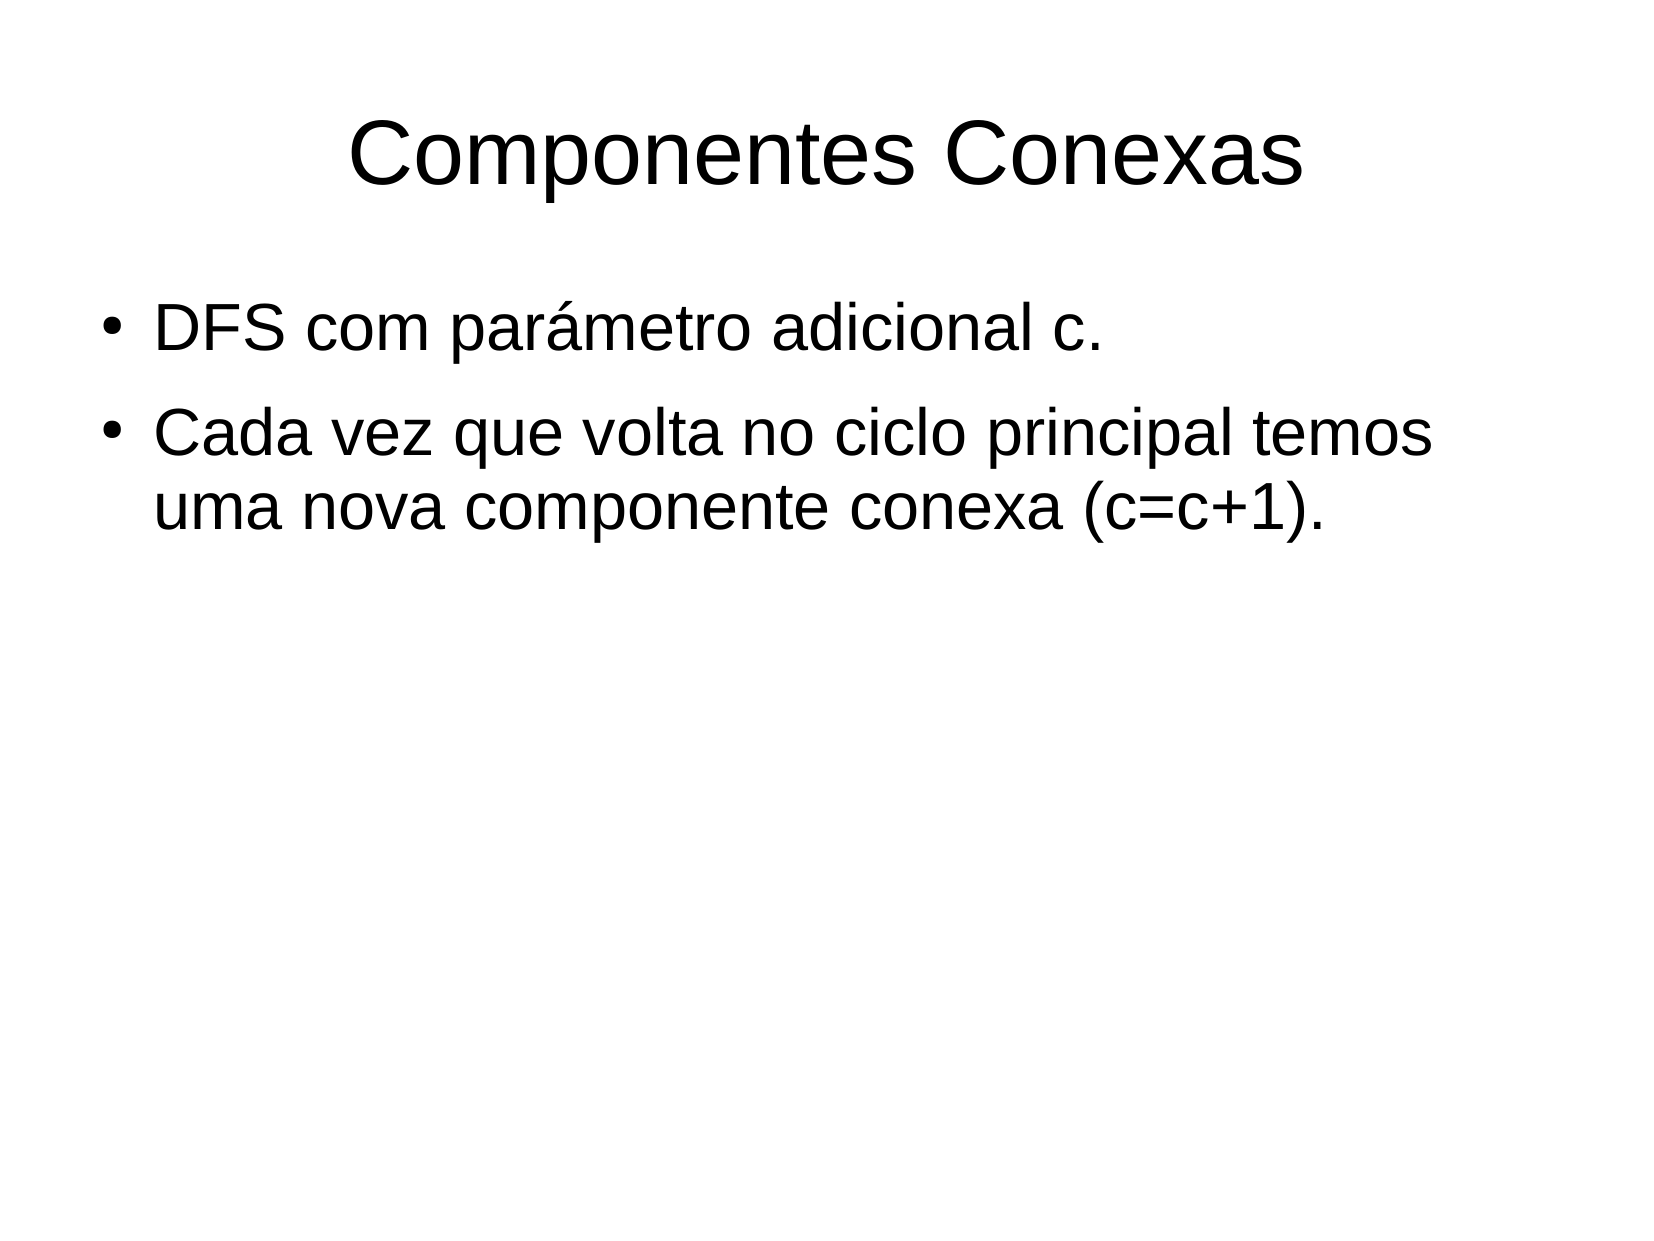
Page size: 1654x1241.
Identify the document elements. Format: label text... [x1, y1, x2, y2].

title Componentes Conexas [82, 49, 1571, 257]
list DFS com parámetro adicional c. Cada vez que volta no ciclo principal temos uma nova componente conexa (c=c+1). [82, 290, 1571, 1109]
